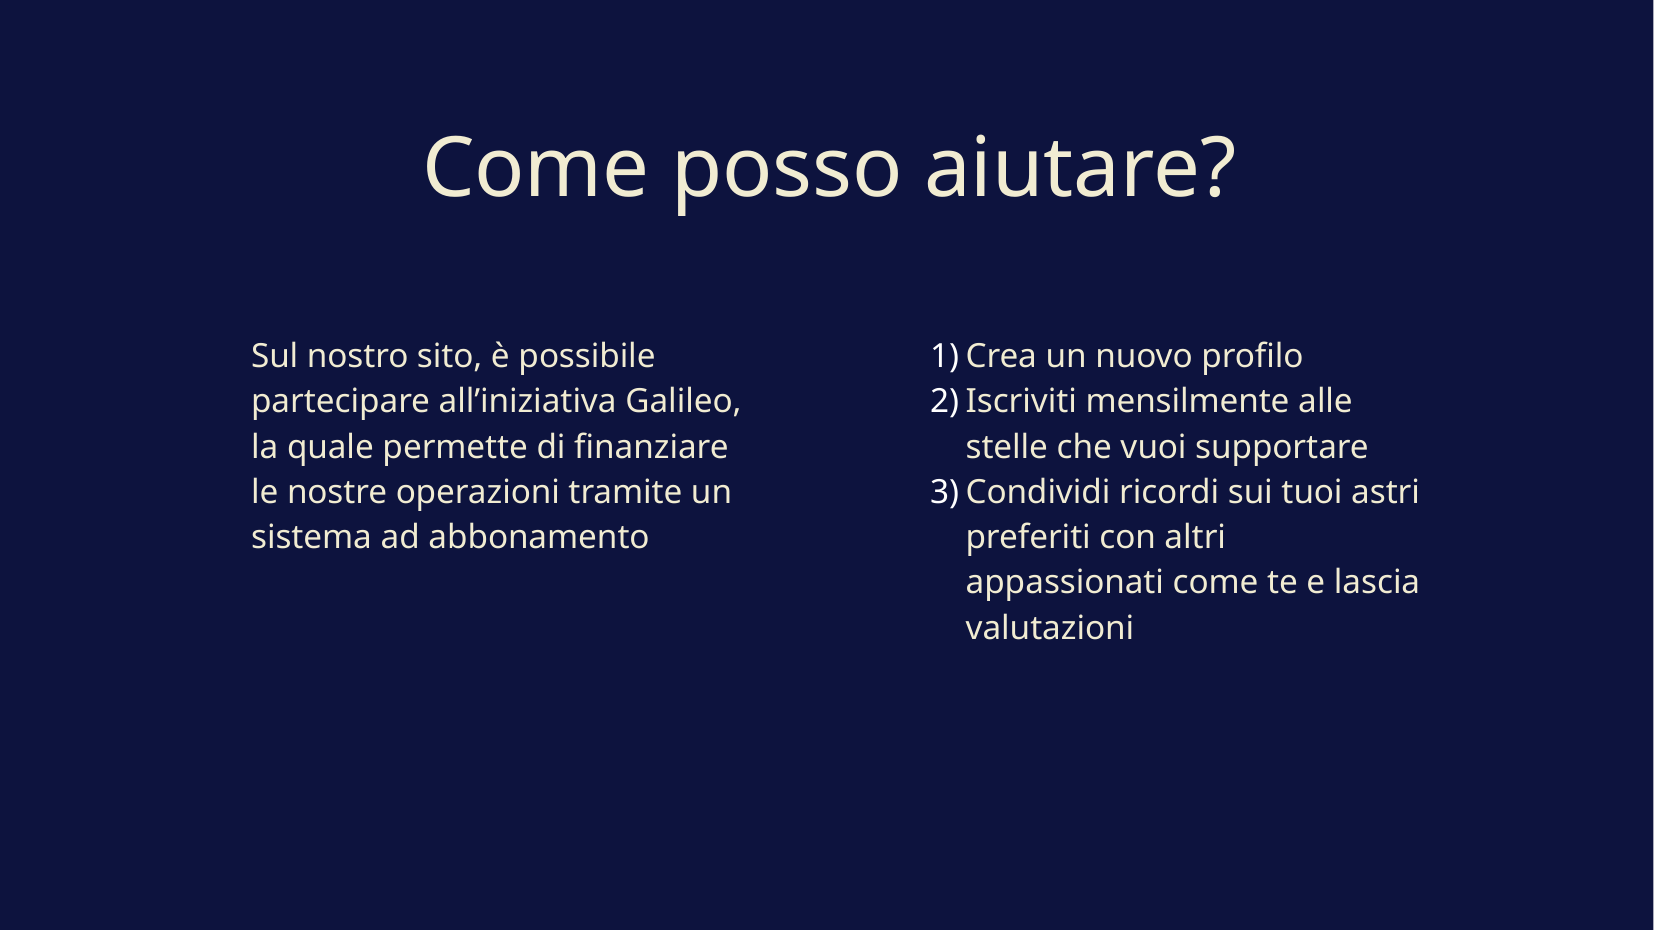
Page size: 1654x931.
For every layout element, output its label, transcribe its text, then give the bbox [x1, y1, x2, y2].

text_box Sul nostro sito, è possibile partecipare all’iniziativa Galileo, la quale permette di finanziare le nostre operazioni tramite un sistema ad abbonamento [236, 324, 768, 709]
title Come posso aiutare? [383, 0, 1300, 382]
text_box Crea un nuovo profilo Iscriviti mensilmente alle stelle che vuoi supportare Condividi ricordi sui tuoi astri preferiti con altri appassionati come te e lascia valutazioni [915, 324, 1447, 709]
